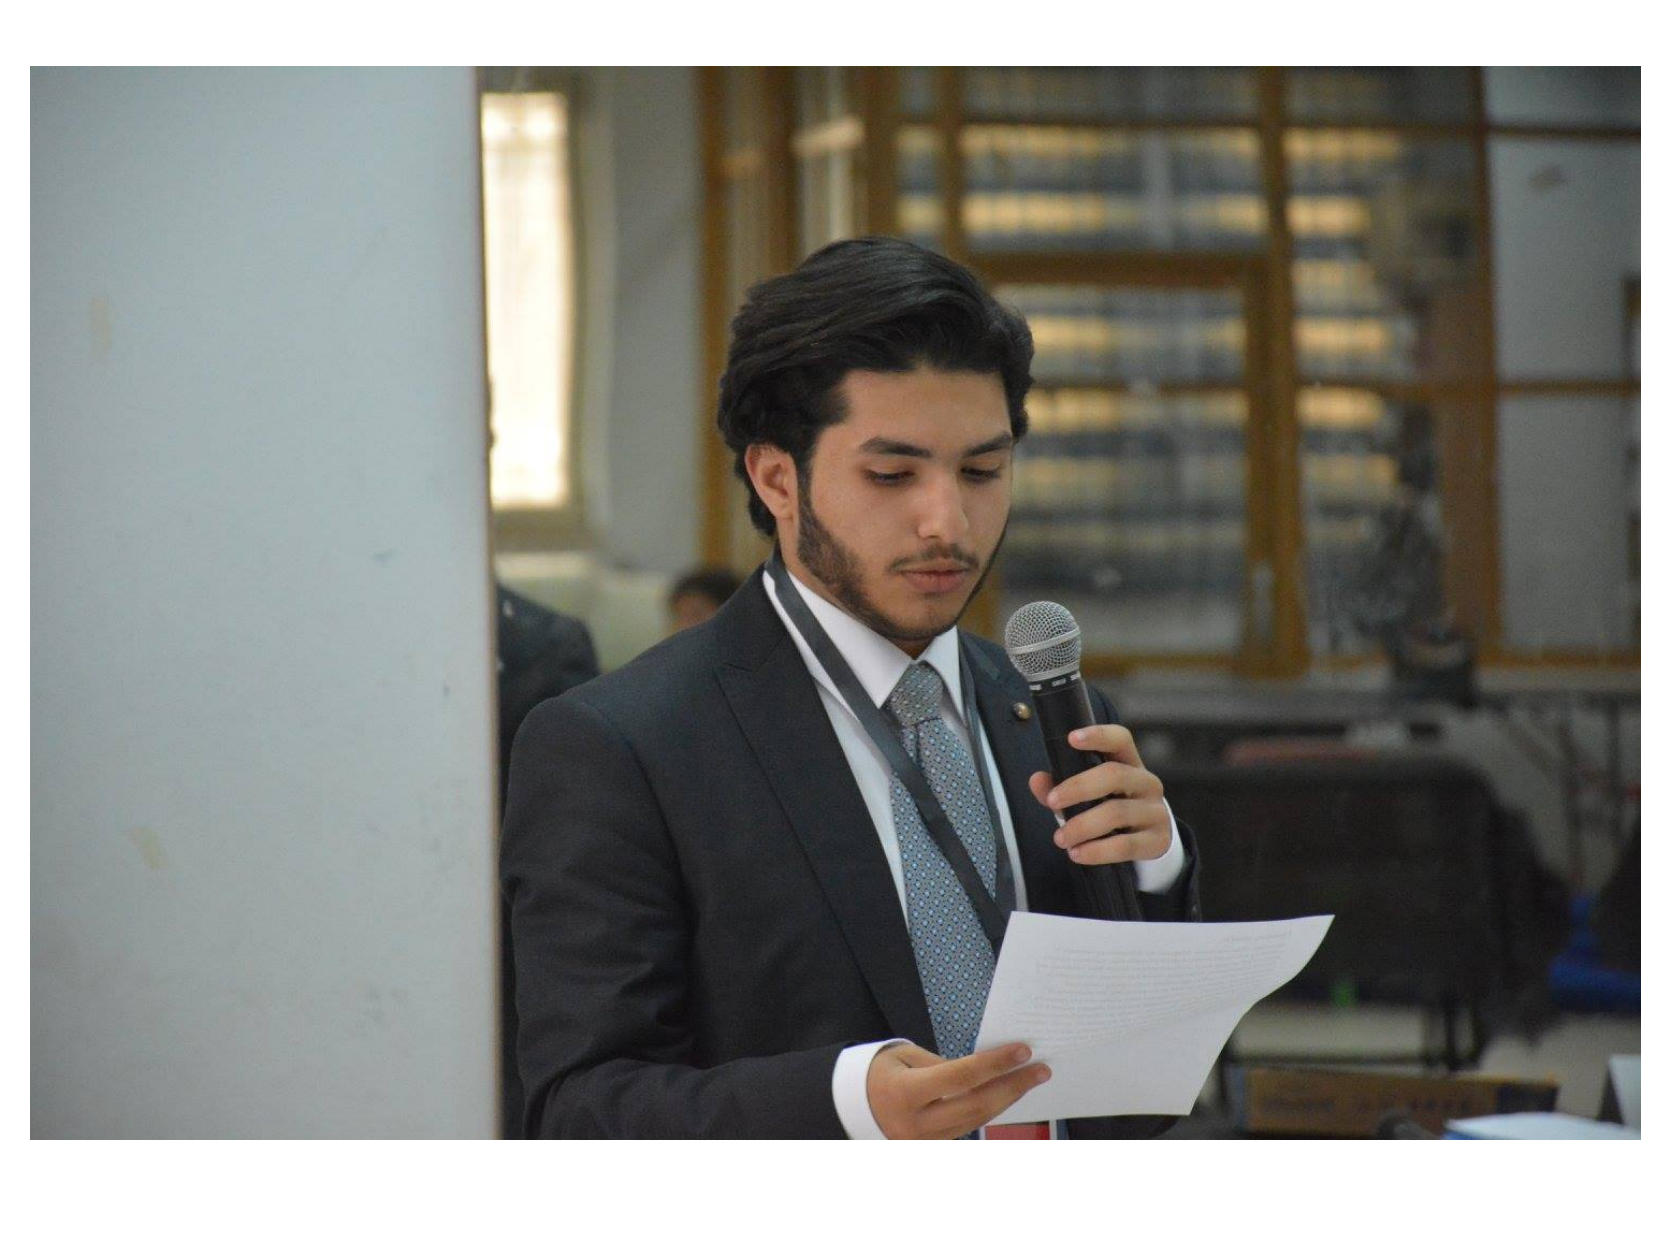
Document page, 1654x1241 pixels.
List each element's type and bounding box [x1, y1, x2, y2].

picture [30, 66, 1641, 1141]
